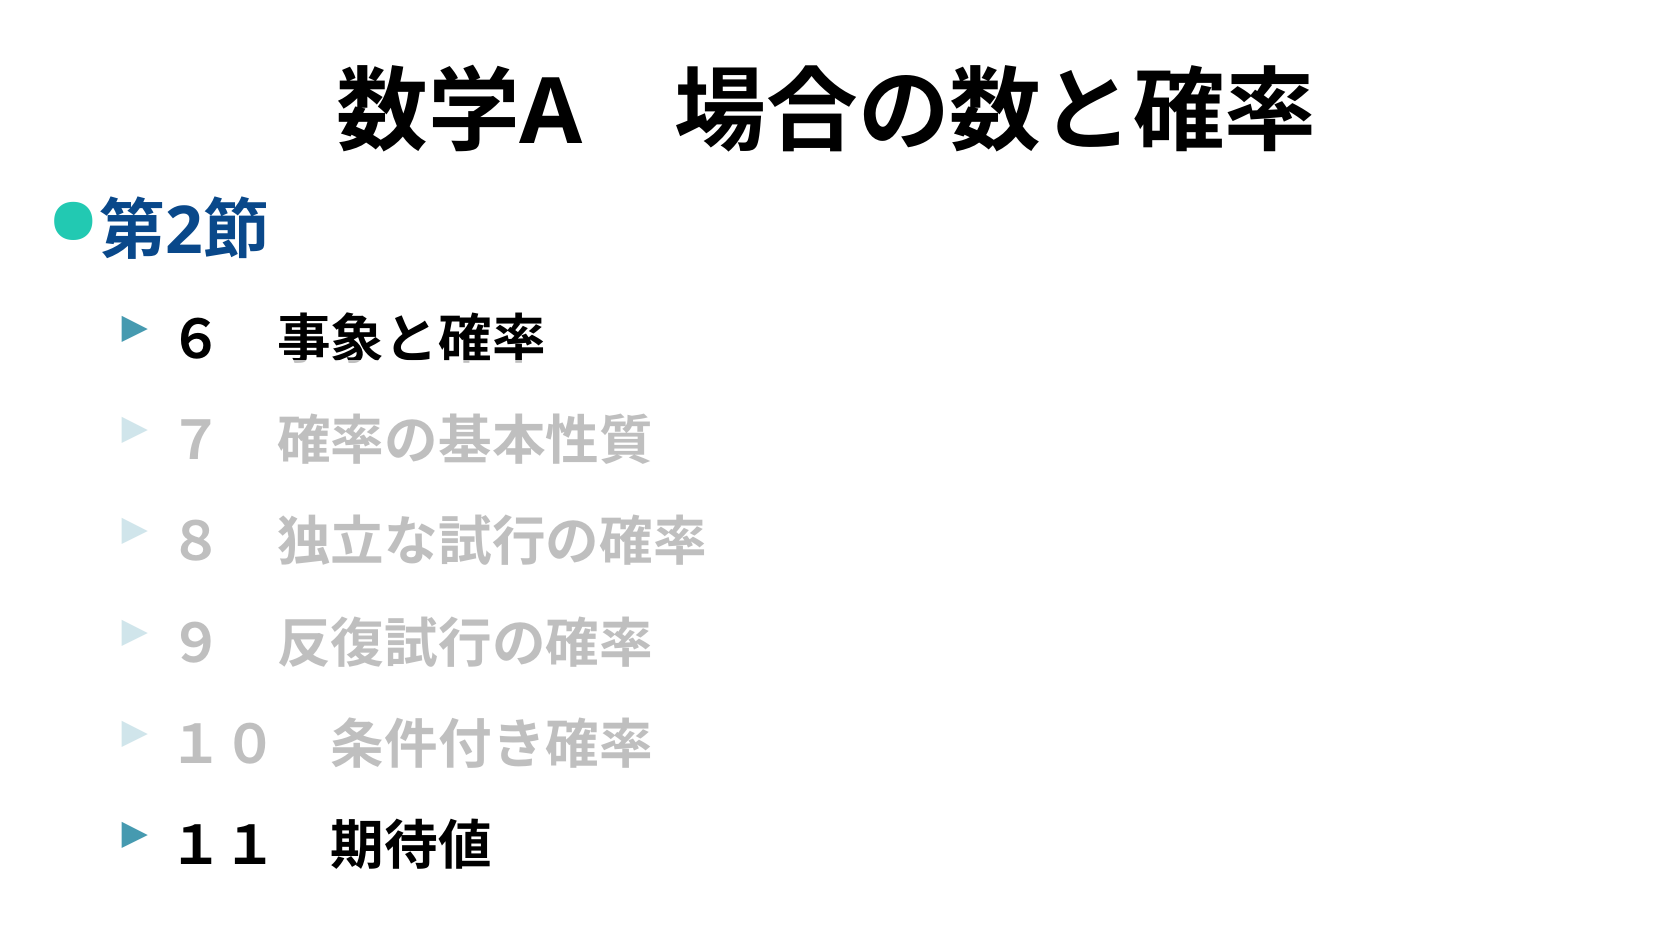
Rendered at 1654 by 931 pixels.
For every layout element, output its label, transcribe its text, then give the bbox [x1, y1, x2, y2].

text_box [59, 360, 1329, 804]
list 第2節 ６ 事象と確率 ７ 確率の基本性質 ８ 独立な試行の確率 ９ 反復試行の確率 １０ 条件付き確率 １１ 期待値 [29, 177, 1625, 886]
title 数学A 場合の数と確率 [29, 29, 1625, 177]
